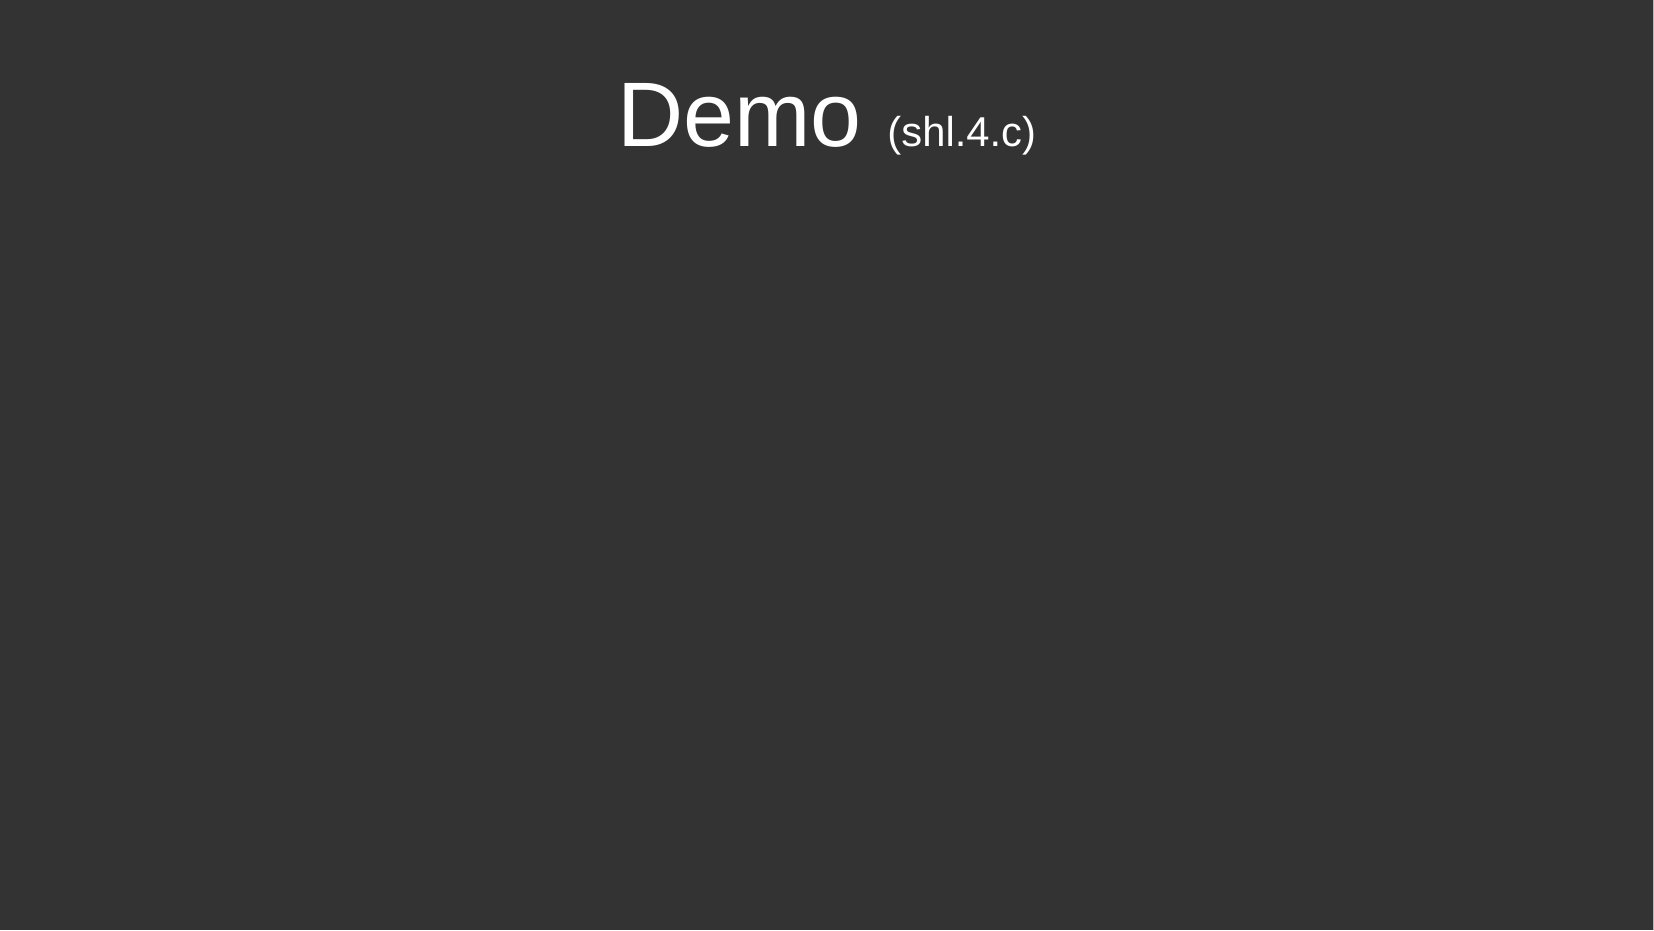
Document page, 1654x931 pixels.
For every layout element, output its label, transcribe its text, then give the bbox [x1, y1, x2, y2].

title Demo (shl.4.c) [82, 37, 1571, 193]
